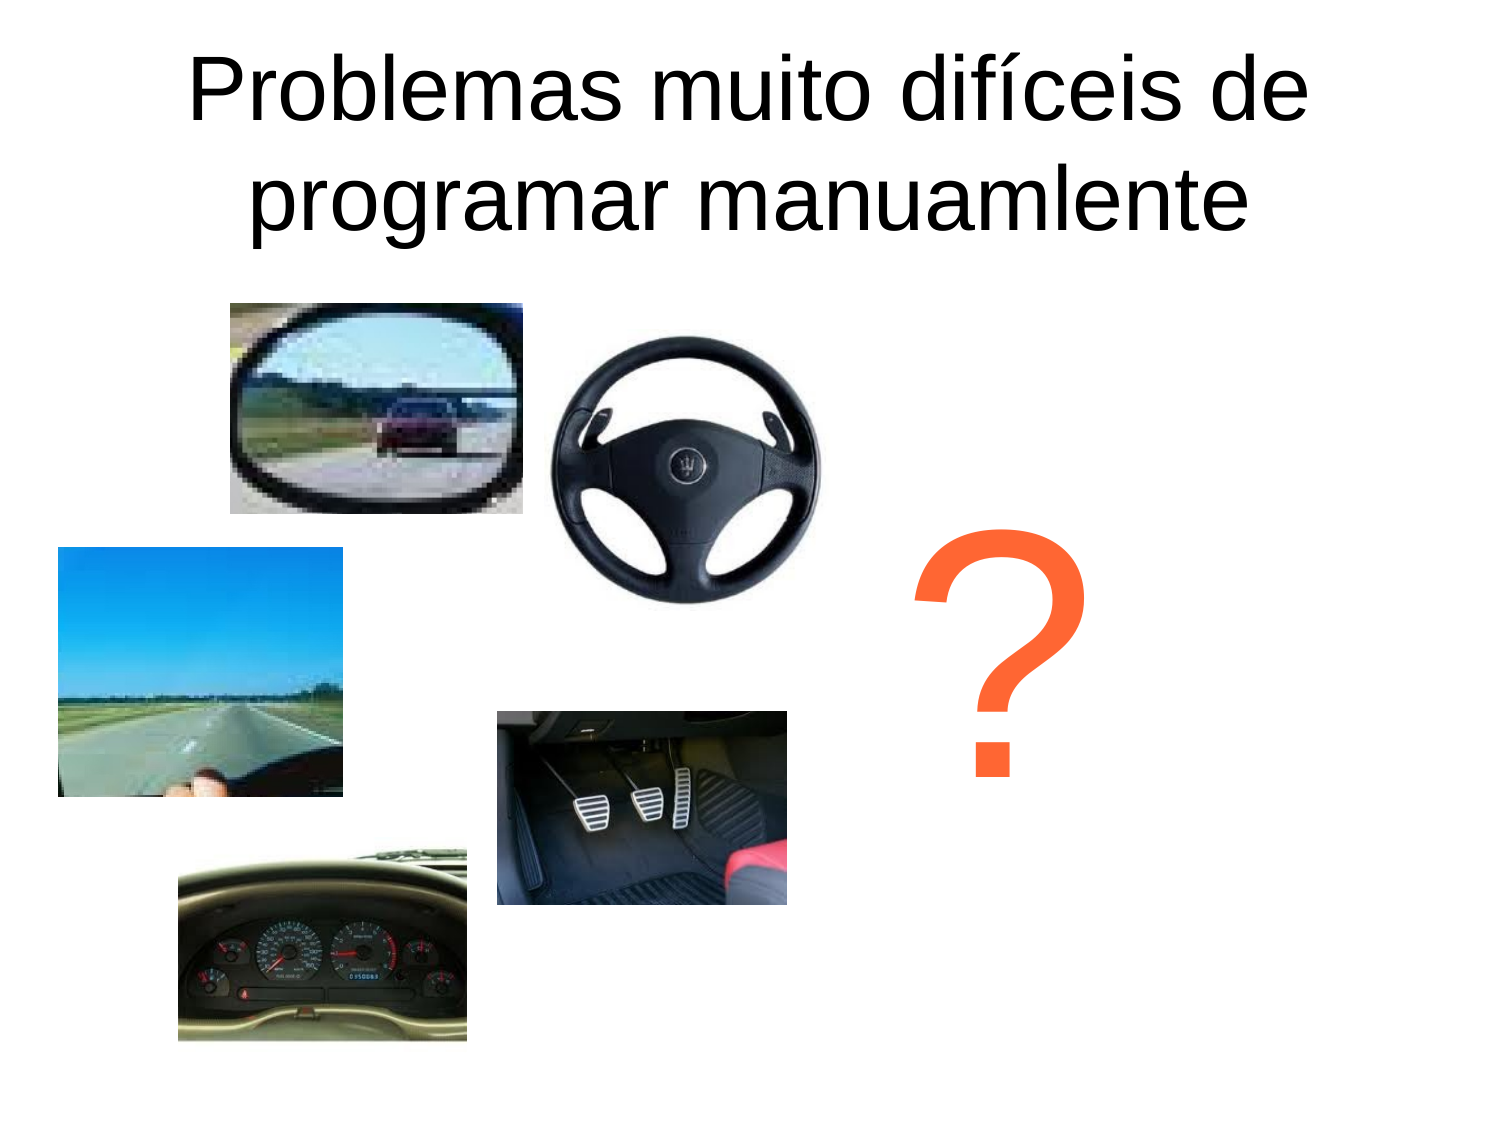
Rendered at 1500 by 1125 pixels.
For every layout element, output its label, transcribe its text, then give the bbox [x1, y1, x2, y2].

text_box ? [885, 416, 1034, 857]
picture [58, 547, 343, 601]
picture [178, 837, 467, 1054]
picture [544, 329, 830, 611]
picture [497, 711, 787, 905]
title Problemas muito difíceis de programar manuamlente [75, 21, 1426, 257]
picture [58, 623, 343, 797]
picture [230, 303, 523, 514]
